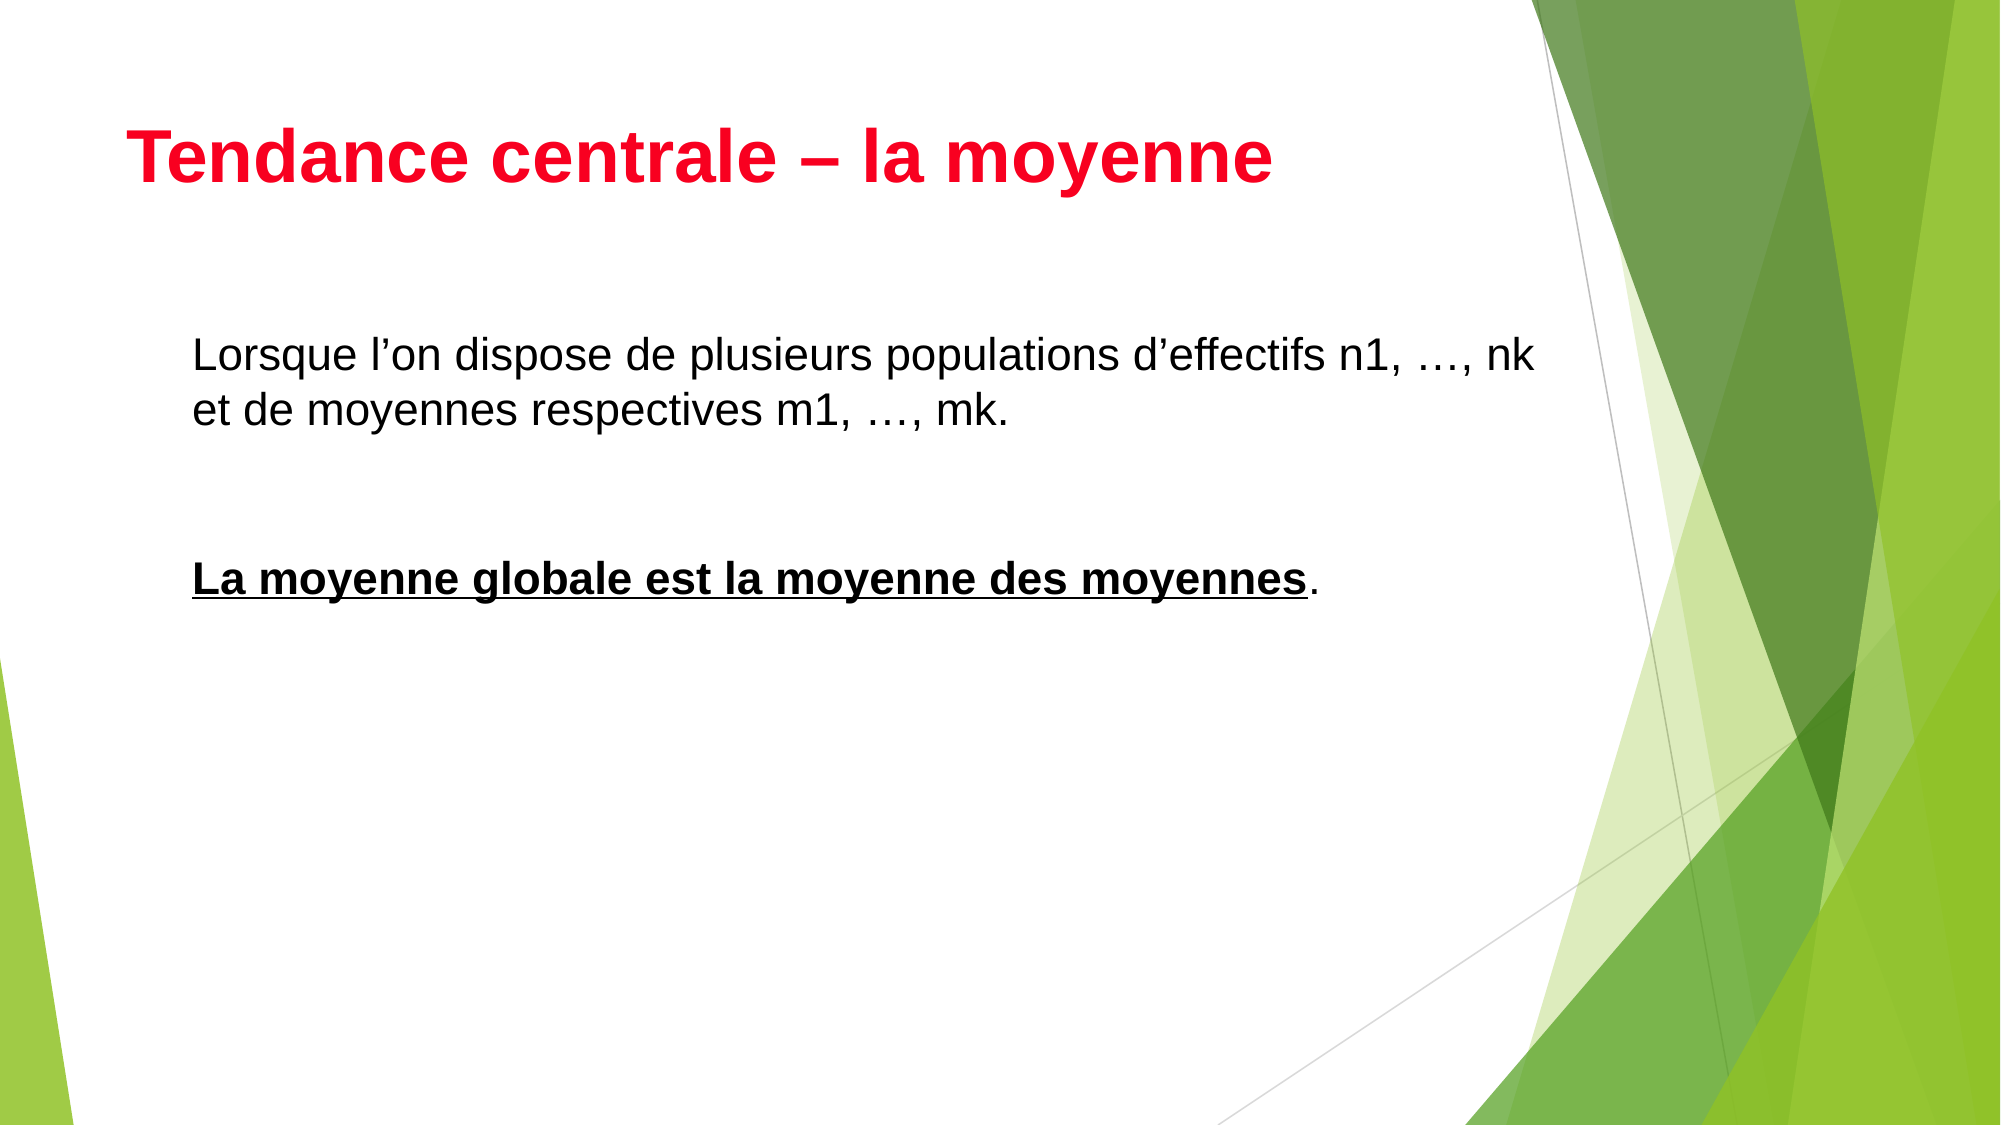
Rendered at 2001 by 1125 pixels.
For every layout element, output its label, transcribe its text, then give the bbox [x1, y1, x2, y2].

list Lorsque l’on dispose de plusieurs populations d’effectifs n1, …, nk et de moyennes respectives m1, …, mk. La moyenne globale est la moyenne des moyennes. [106, 317, 1555, 674]
title Tendance centrale – la moyenne [111, 99, 1522, 235]
